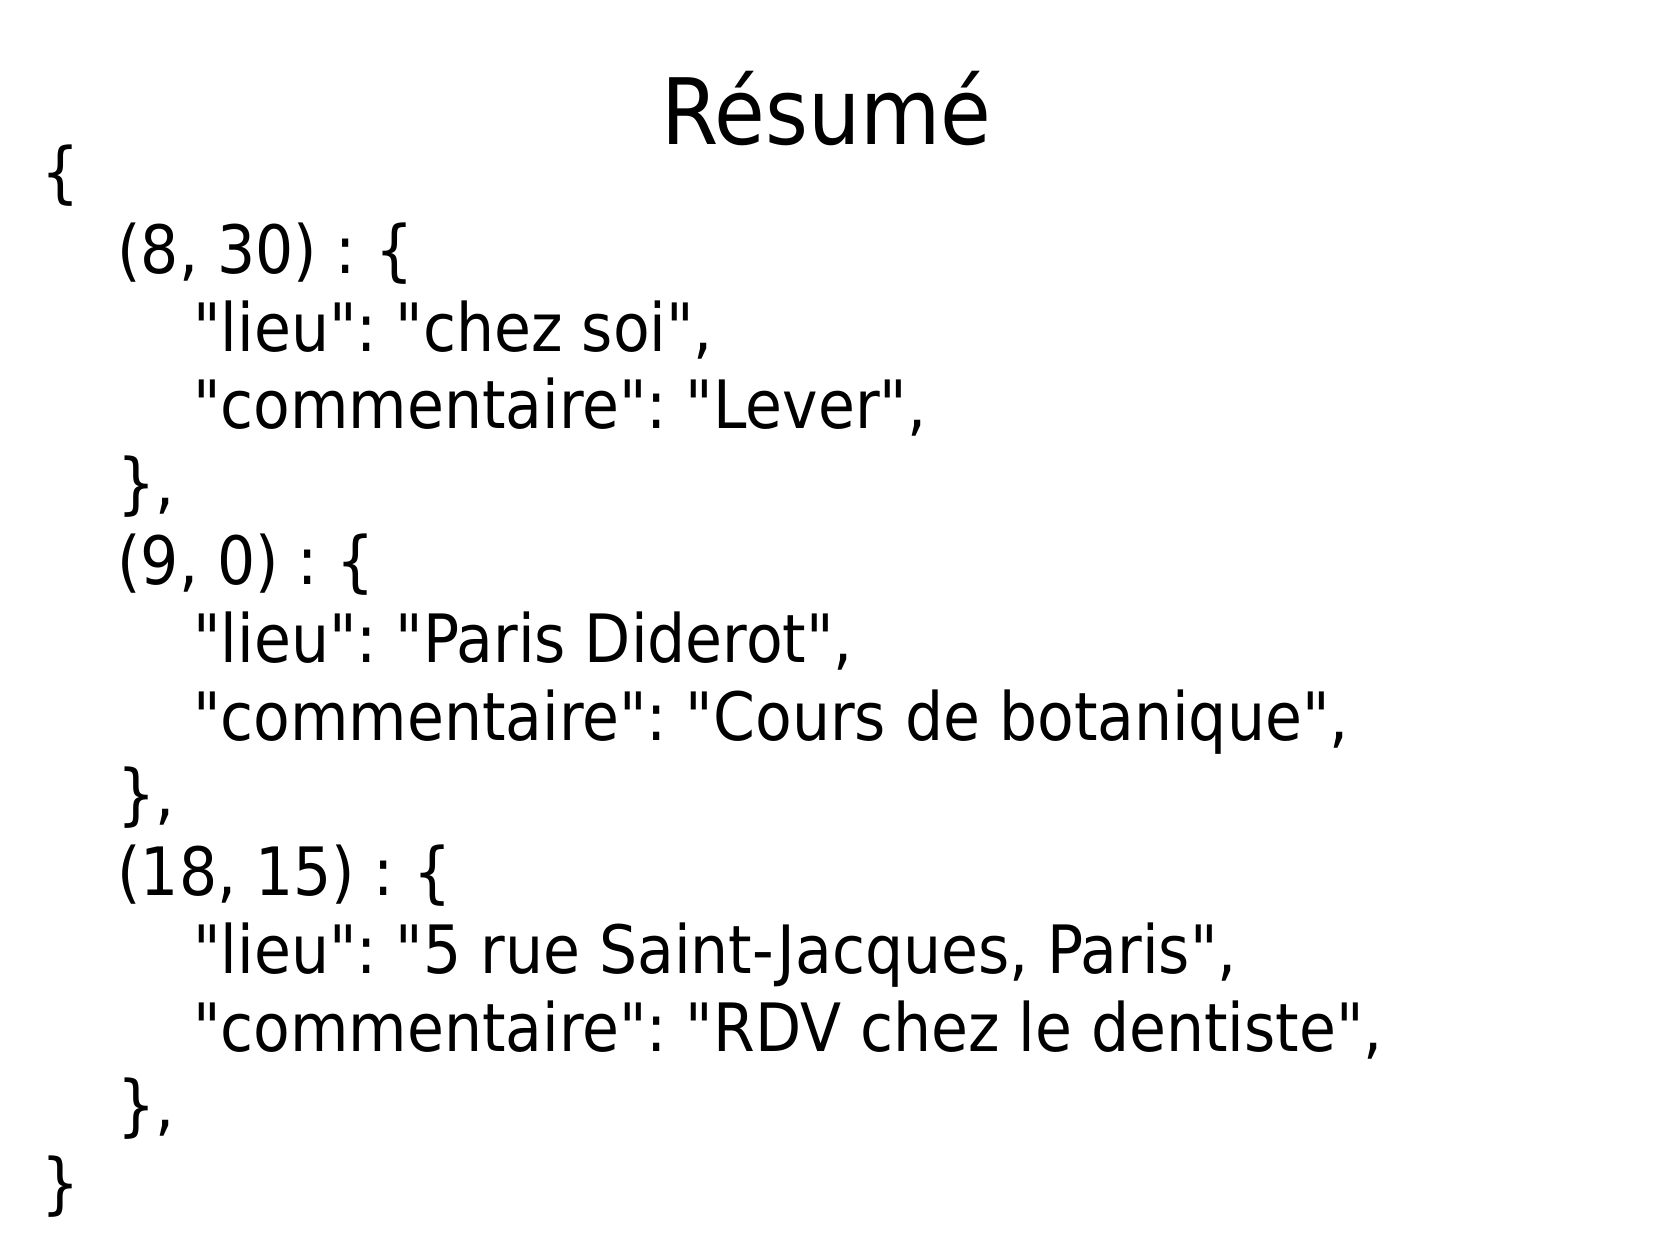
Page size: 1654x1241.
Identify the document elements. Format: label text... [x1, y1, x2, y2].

title Résumé [41, 12, 1613, 133]
title { (8, 30) : { "lieu": "chez soi", "commentaire": "Lever", }, (9, 0) : { "lieu": "Paris Diderot", "commentaire": "Cours de botanique", }, (18, 15) : { "lieu": "5 rue Saint-Jacques, Paris", "commentaire": "RDV chez le dentiste", }, } [41, 133, 1613, 1223]
